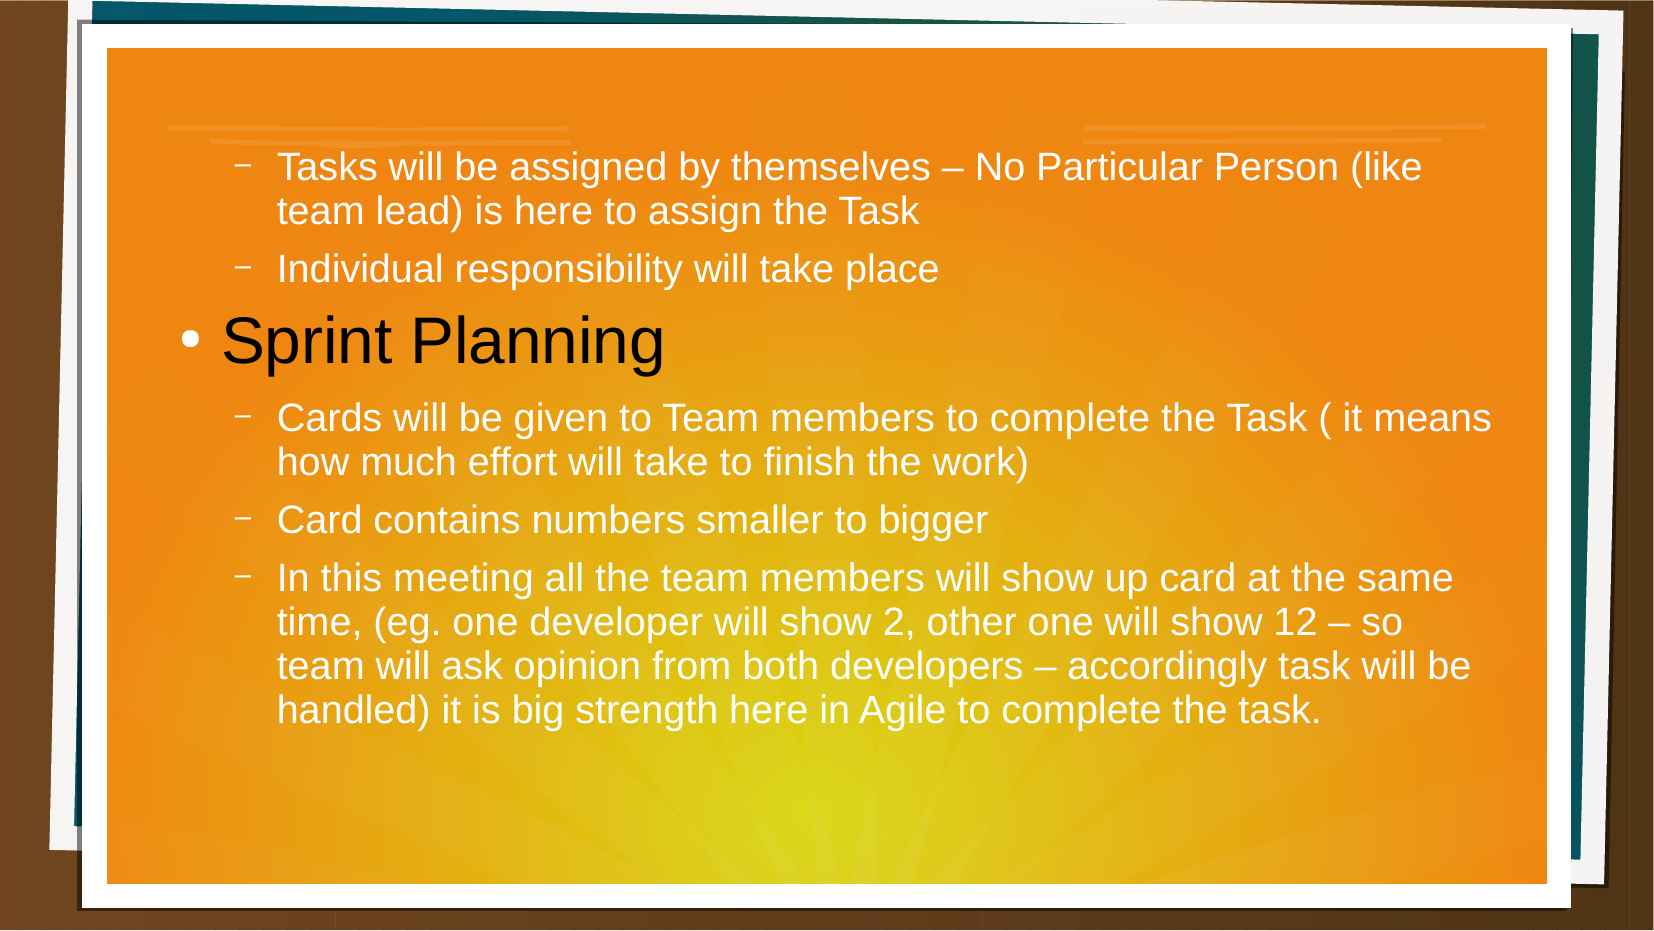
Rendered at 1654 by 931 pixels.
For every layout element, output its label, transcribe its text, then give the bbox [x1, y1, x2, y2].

list Tasks will be assigned by themselves – No Particular Person (like team lead) is here to assign the Task Individual responsibility will take place Sprint Planning Cards will be given to Team members to complete the Task ( it means how much effort will take to finish the work) Card contains numbers smaller to bigger In this meeting all the team members will show up card at the same time, (eg. one developer will show 2, other one will show 12 – so team will ask opinion from both developers – accordingly task will be handled) it is big strength here in Agile to complete the task. [165, 144, 1494, 736]
